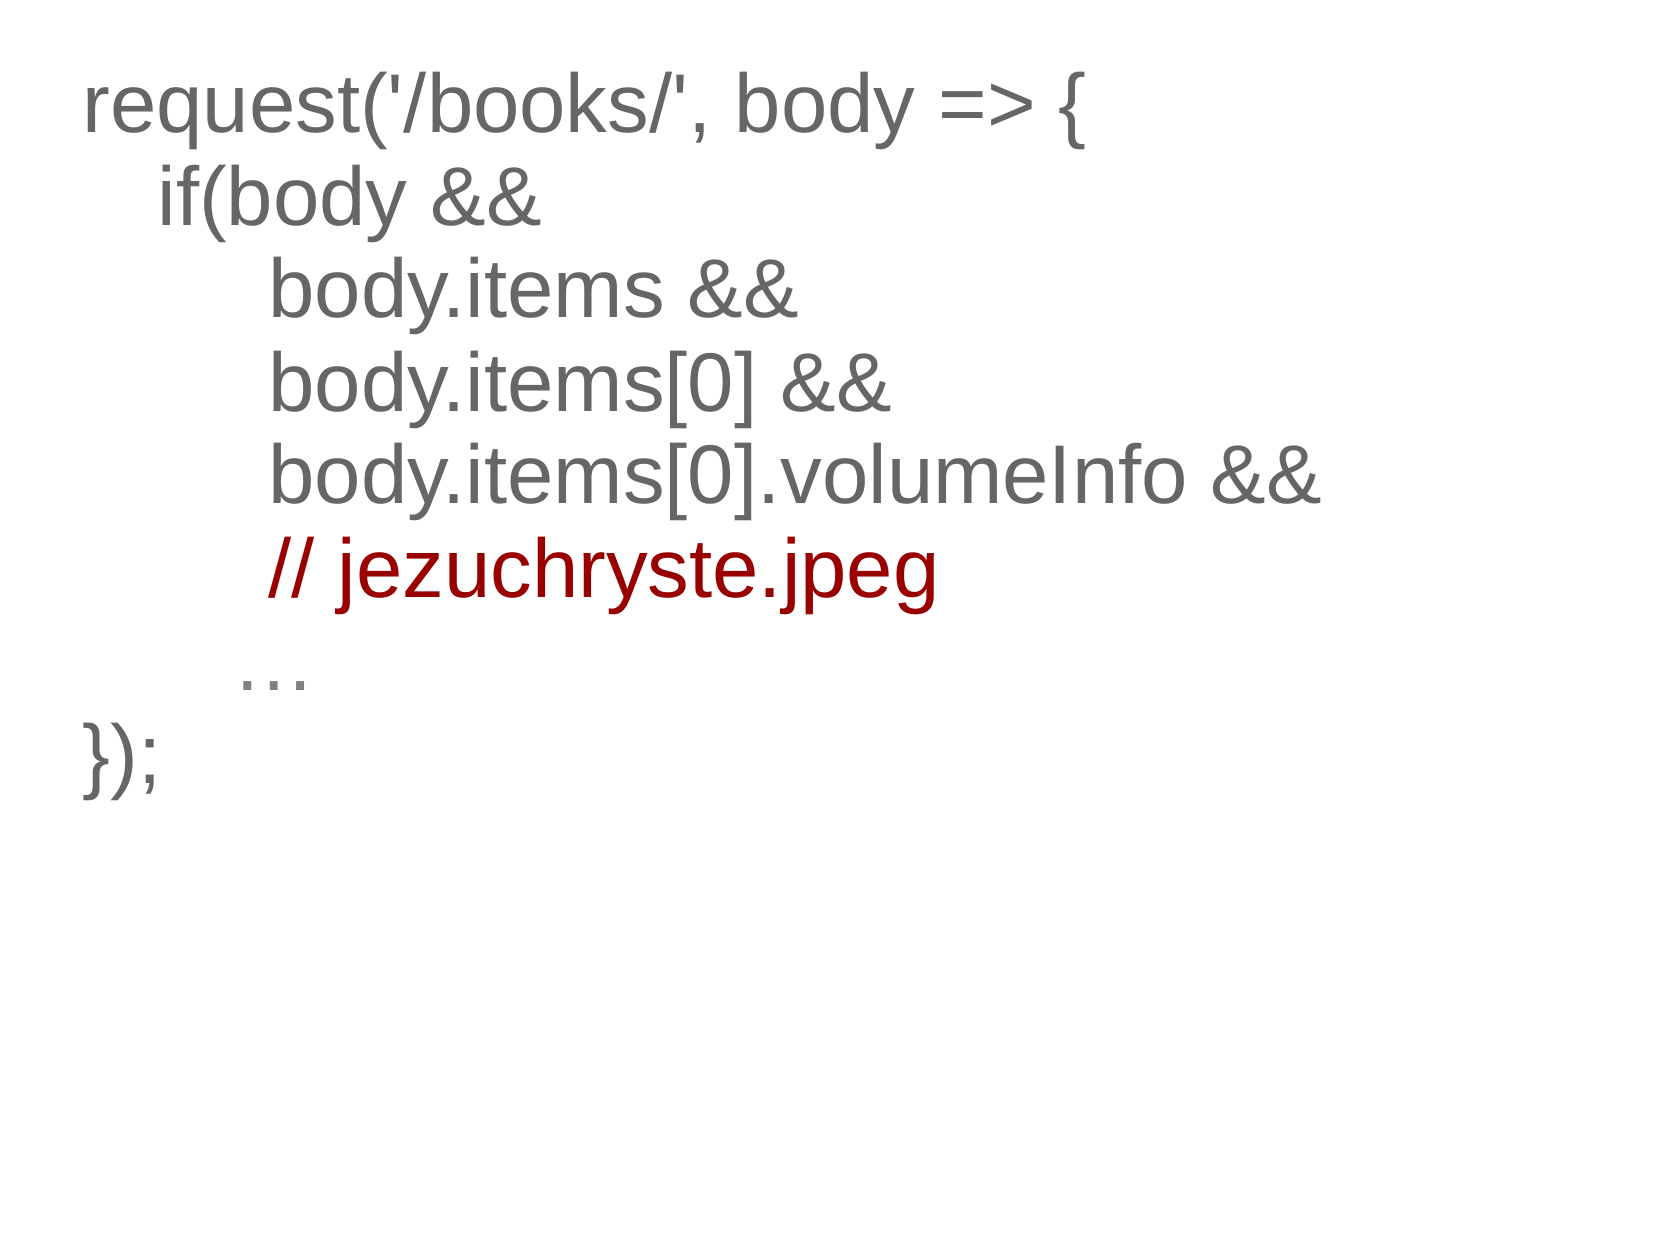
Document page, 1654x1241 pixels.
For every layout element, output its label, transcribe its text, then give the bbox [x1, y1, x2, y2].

subtitle request('/books/', body => { if(body && body.items && body.items[0] && body.items[0].volumeInfo && // jezuchryste.jpeg … }); [82, 0, 1571, 961]
